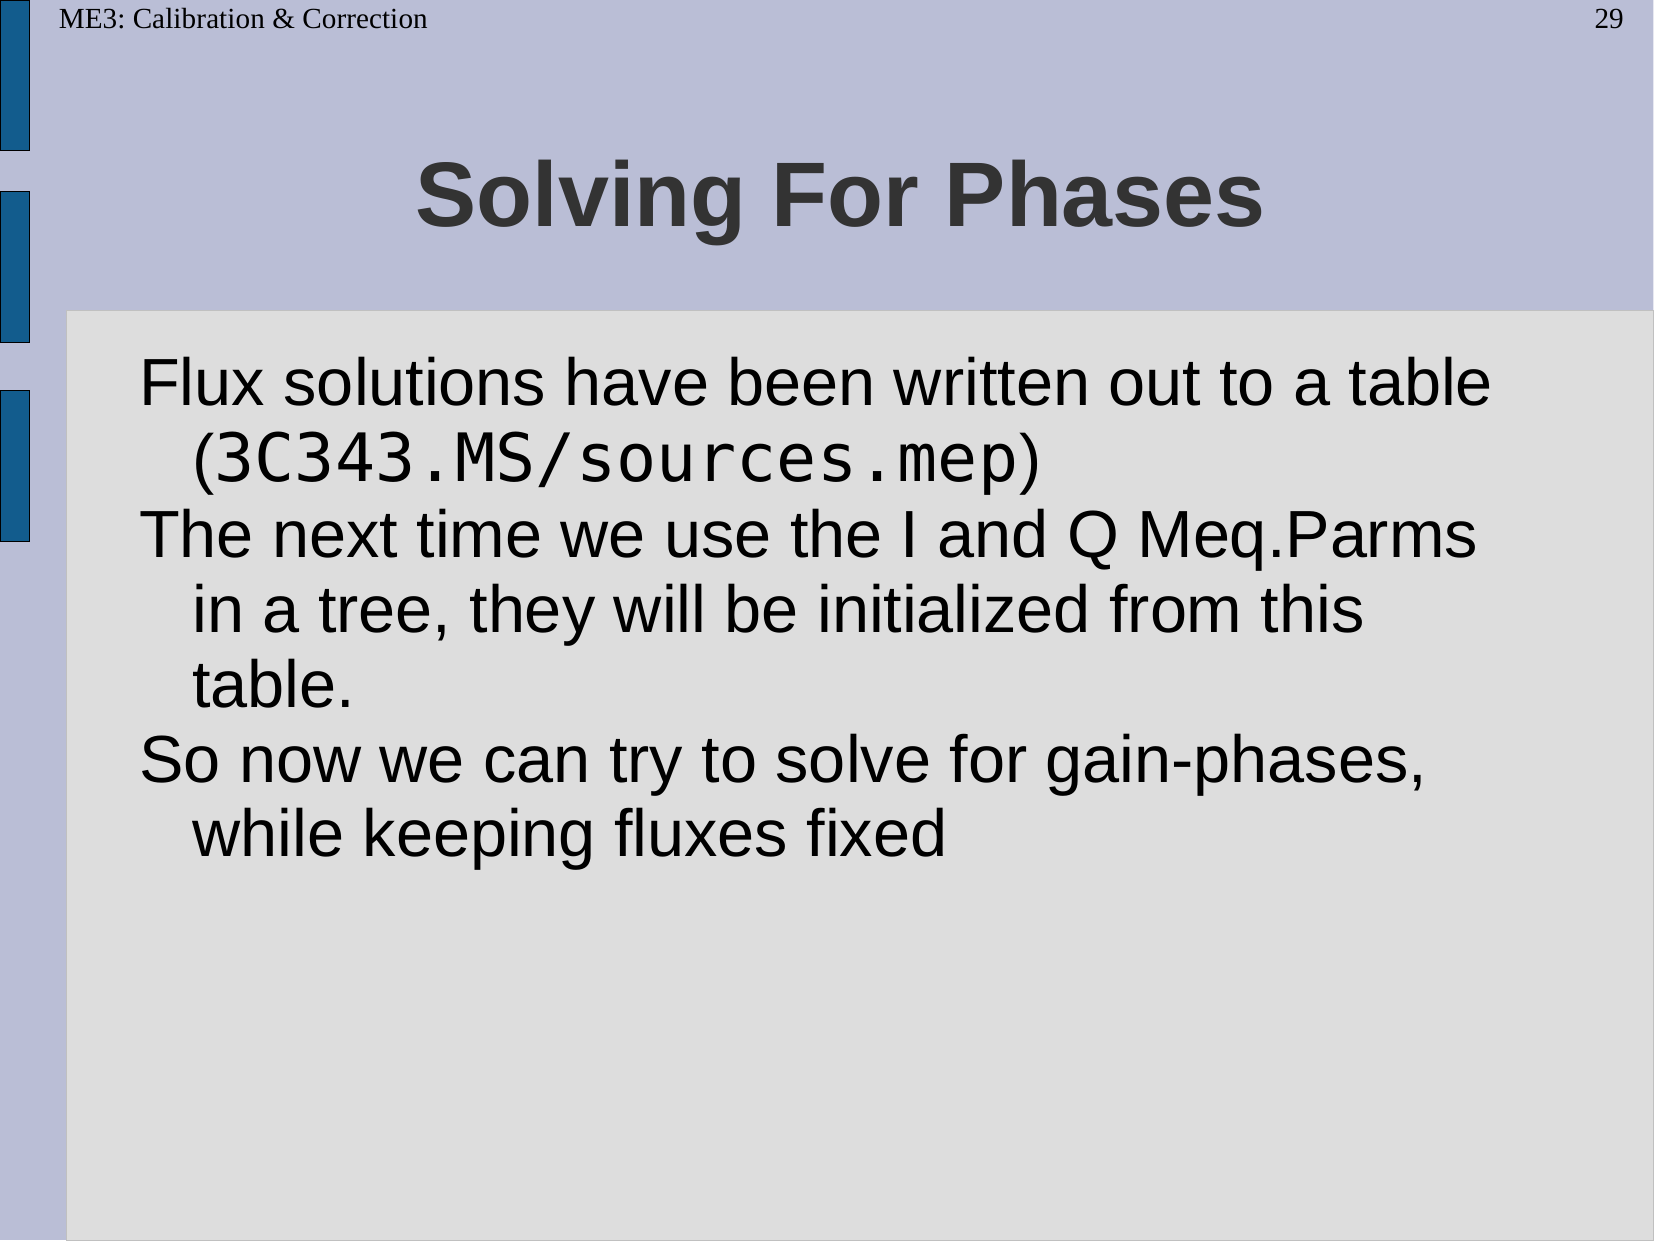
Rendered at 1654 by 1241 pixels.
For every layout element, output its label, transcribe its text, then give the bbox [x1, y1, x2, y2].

list Flux solutions have been written out to a table (3C343.MS/sources.mep) The next time we use the I and Q Meq.Parms in a tree, they will be initialized from this table. So now we can try to solve for gain-phases, while keeping fluxes fixed [121, 344, 1534, 1112]
title Solving For Phases [59, 98, 1625, 291]
